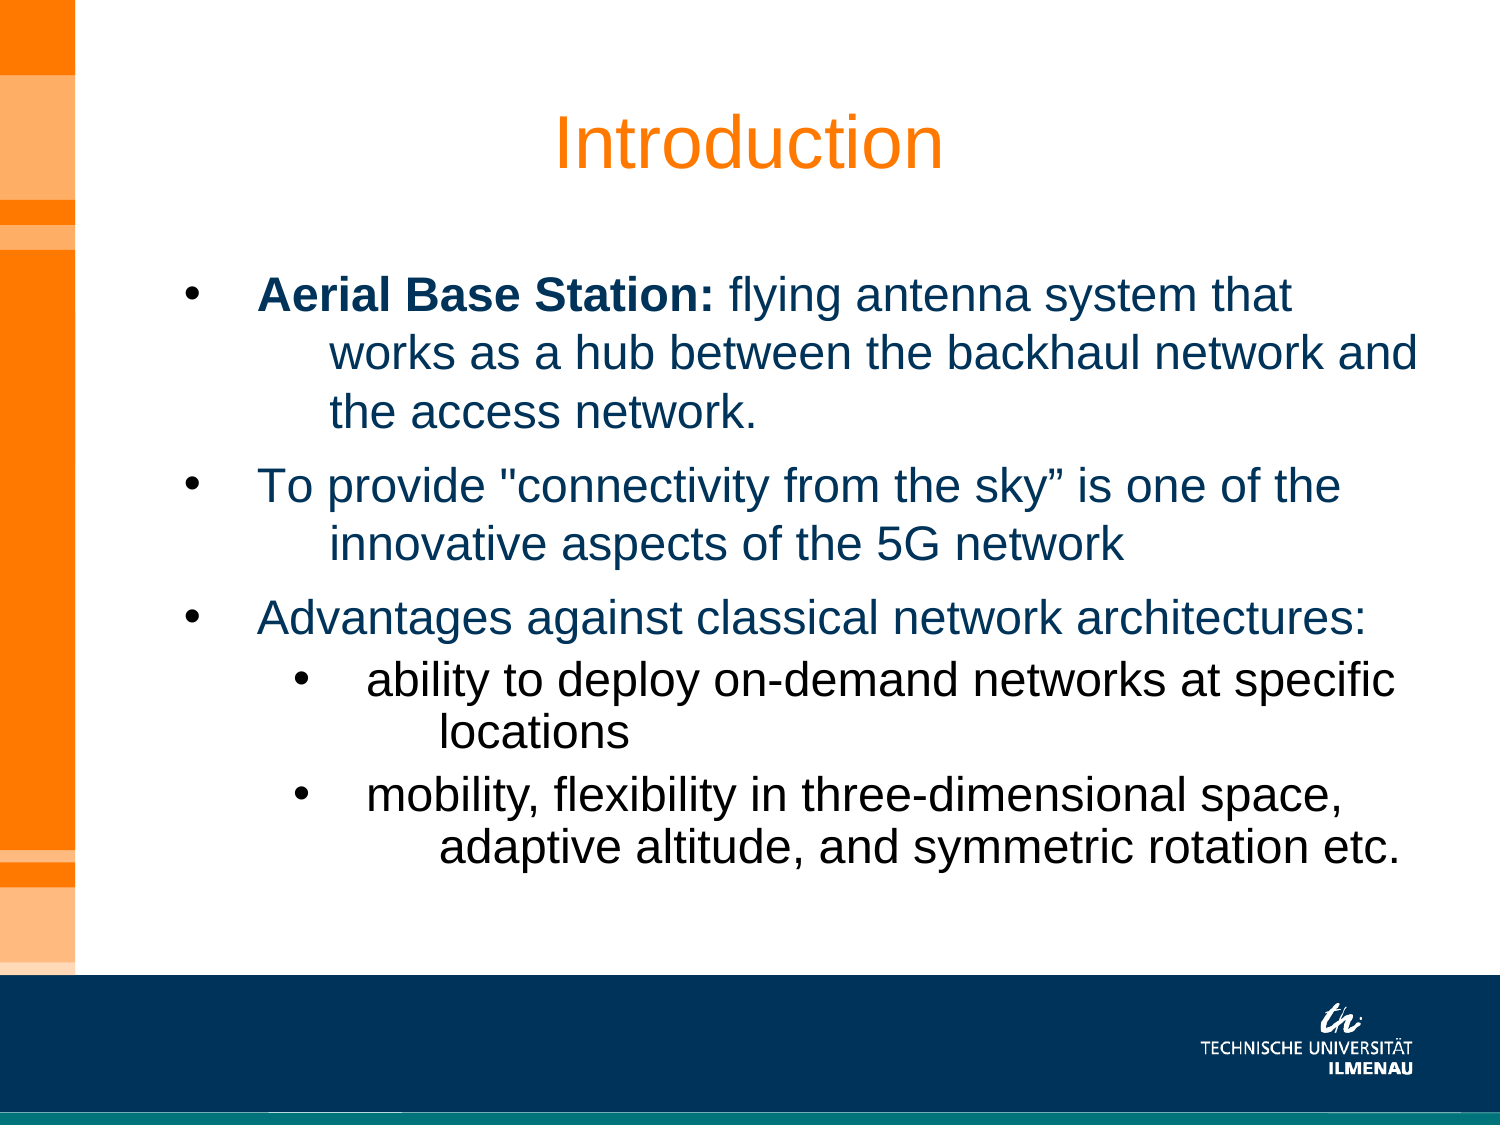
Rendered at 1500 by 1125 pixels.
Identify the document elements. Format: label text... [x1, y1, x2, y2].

list Aerial Base Station: flying antenna system that works as a hub between the backhaul network and the access network. To provide "connectivity from the sky” is one of the innovative aspects of the 5G network Advantages against classical network architectures: ability to deploy on-demand networks at specific locations mobility, flexibility in three-dimensional space, adaptive altitude, and symmetric rotation etc. [74, 263, 1425, 916]
title Introduction [74, 20, 1425, 257]
